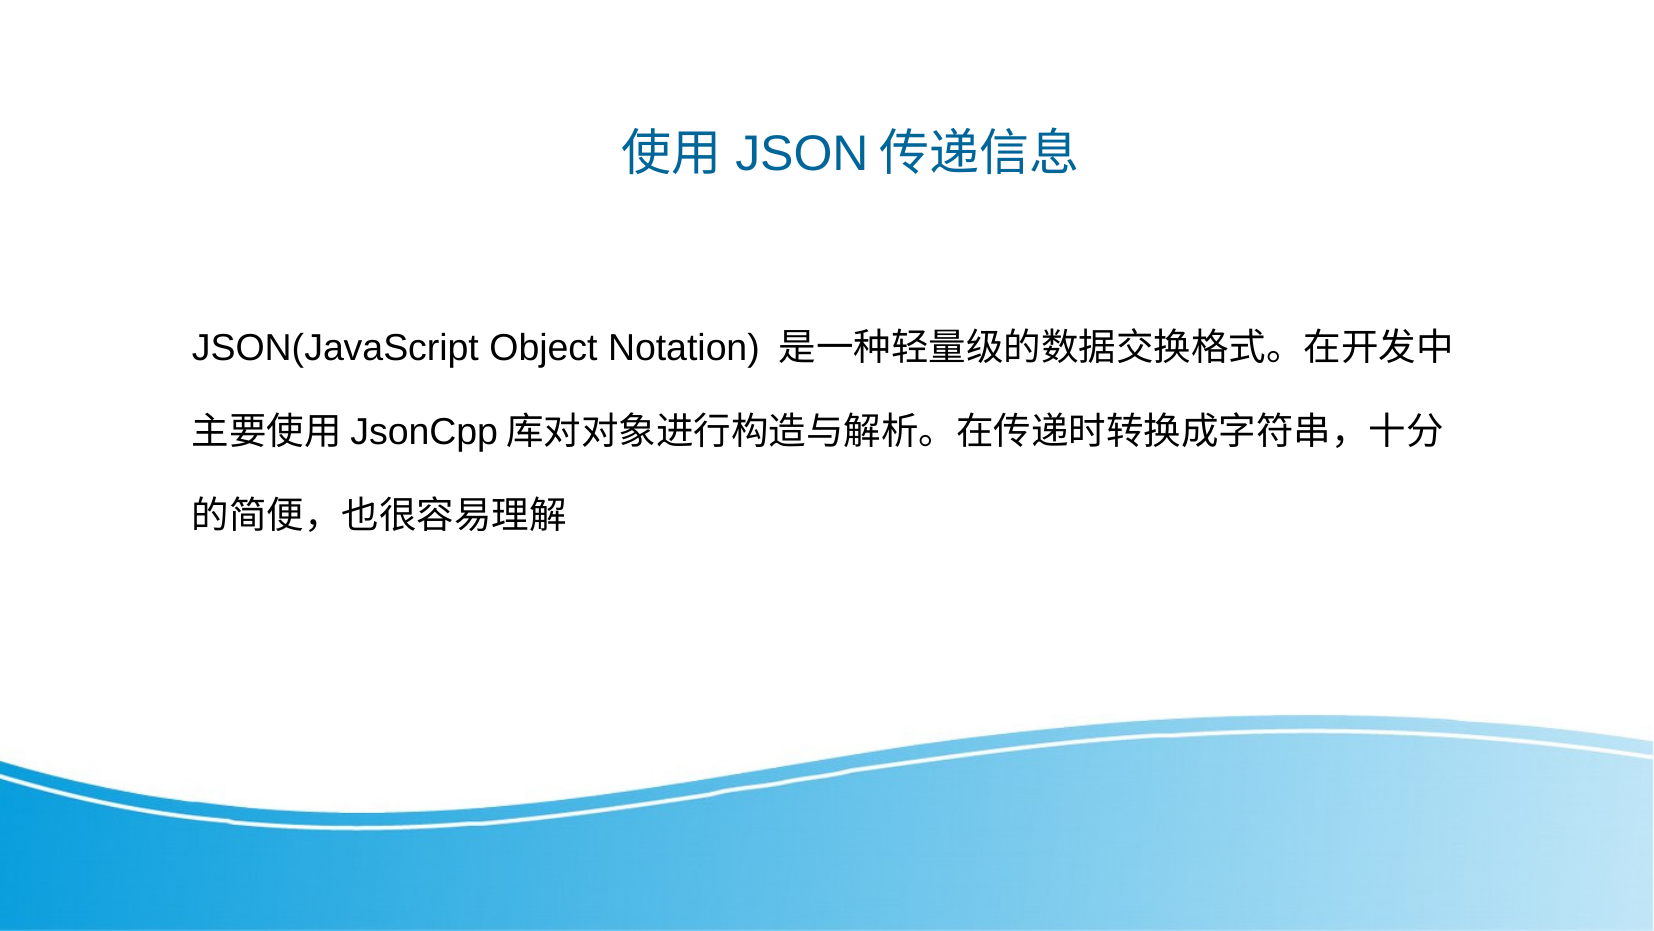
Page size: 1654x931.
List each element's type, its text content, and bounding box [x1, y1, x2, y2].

text_box JSON(JavaScript Object Notation) 是一种轻量级的数据交换格式。在开发中 主要使用JsonCpp库对对象进行构造与解析。在传递时转换成字符串，十分 的简便，也很容易理解 [177, 318, 1489, 544]
title 使用JSON传递信息 [106, 70, 1595, 227]
picture [0, 714, 1654, 931]
